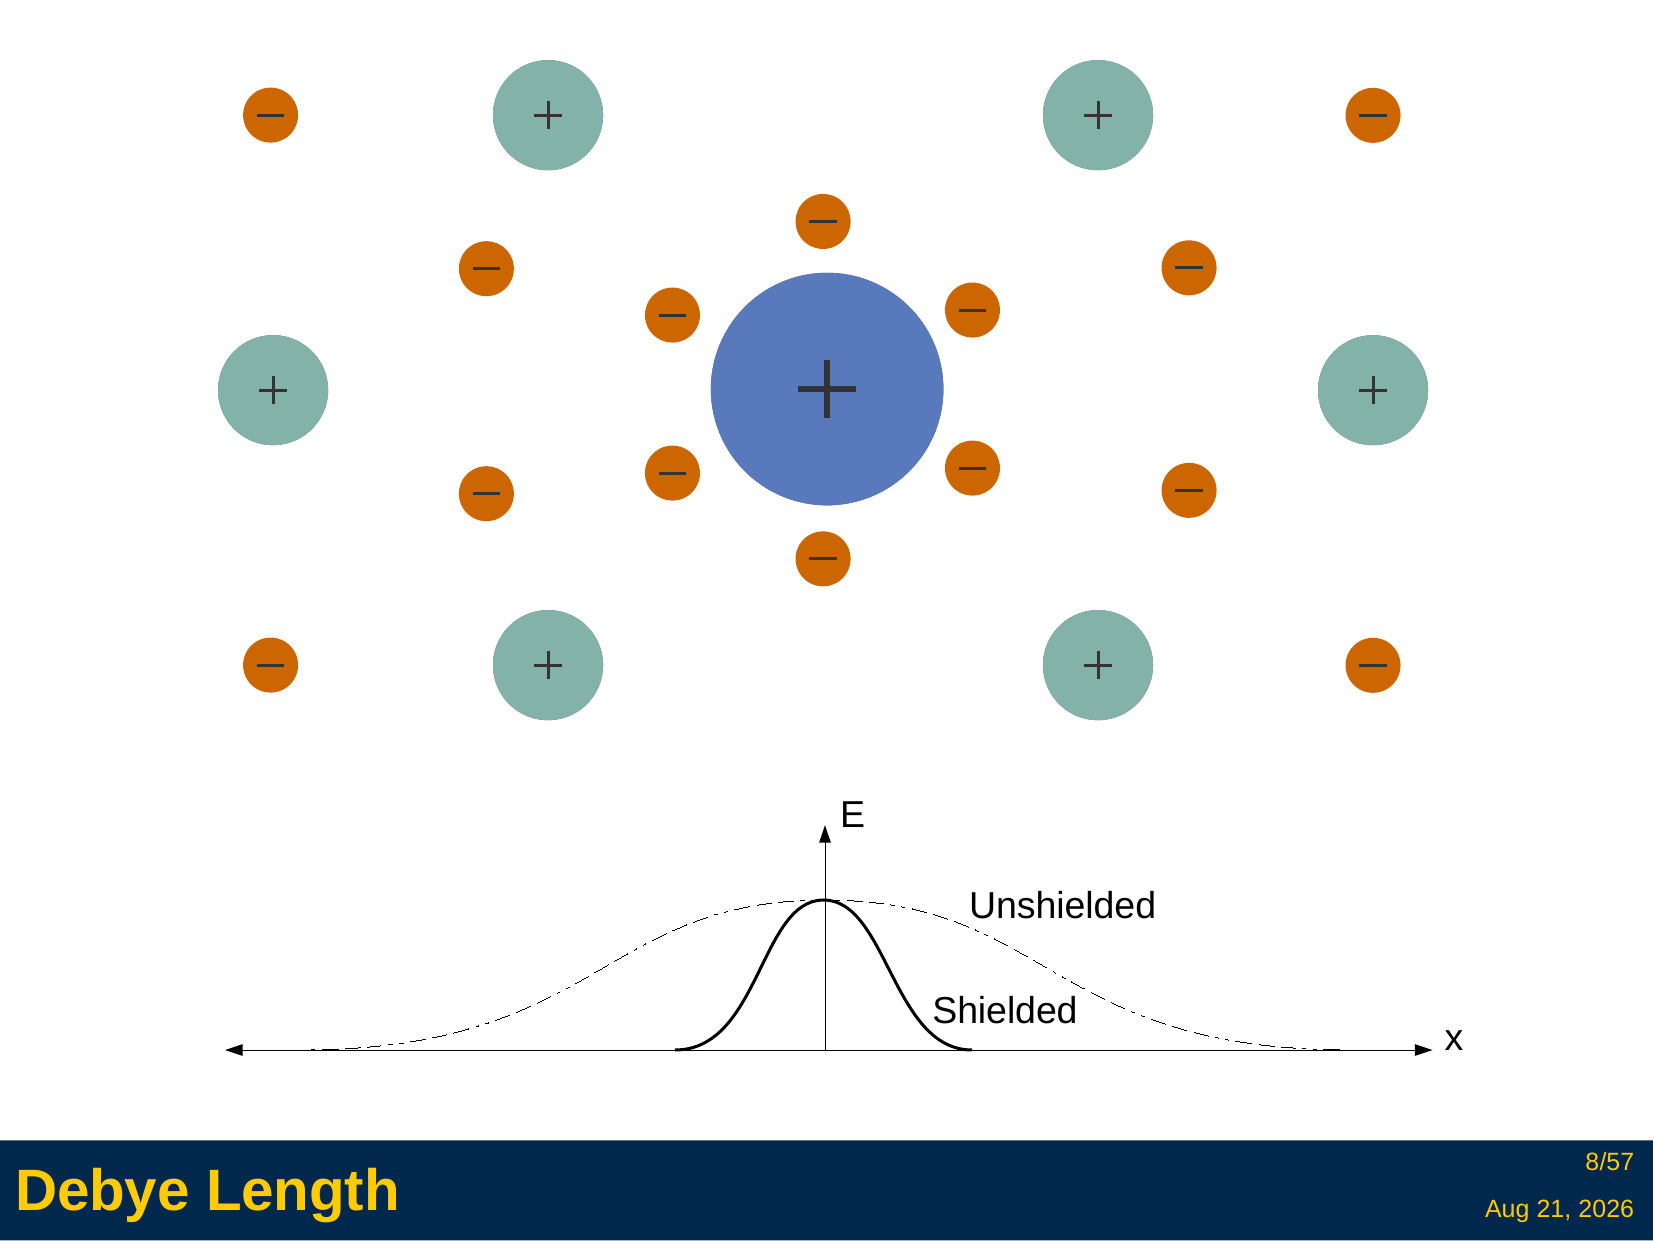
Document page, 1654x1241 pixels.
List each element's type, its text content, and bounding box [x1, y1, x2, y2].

text_box [1042, 610, 1154, 721]
text_box [644, 445, 700, 501]
title Debye Length [14, 1140, 1380, 1241]
text_box x [1429, 1008, 1479, 1078]
text_box [795, 531, 851, 587]
text_box [1317, 335, 1429, 446]
text_box [1161, 240, 1217, 296]
text_box [458, 241, 514, 297]
text_box [458, 466, 514, 522]
text_box [644, 287, 700, 343]
text_box Shielded [917, 982, 1094, 1051]
text_box [795, 193, 851, 249]
text_box [1345, 637, 1401, 693]
text_box [218, 335, 329, 446]
text_box [944, 440, 1000, 496]
text_box [1042, 60, 1154, 171]
text_box [492, 60, 604, 171]
text_box [243, 637, 299, 693]
text_box E [825, 786, 881, 855]
text_box [1161, 462, 1217, 518]
text_box [243, 87, 299, 143]
text_box [492, 610, 604, 721]
text_box [1345, 87, 1401, 143]
text_box [944, 282, 1000, 338]
text_box Unshielded [954, 876, 1173, 946]
text_box [710, 272, 944, 506]
